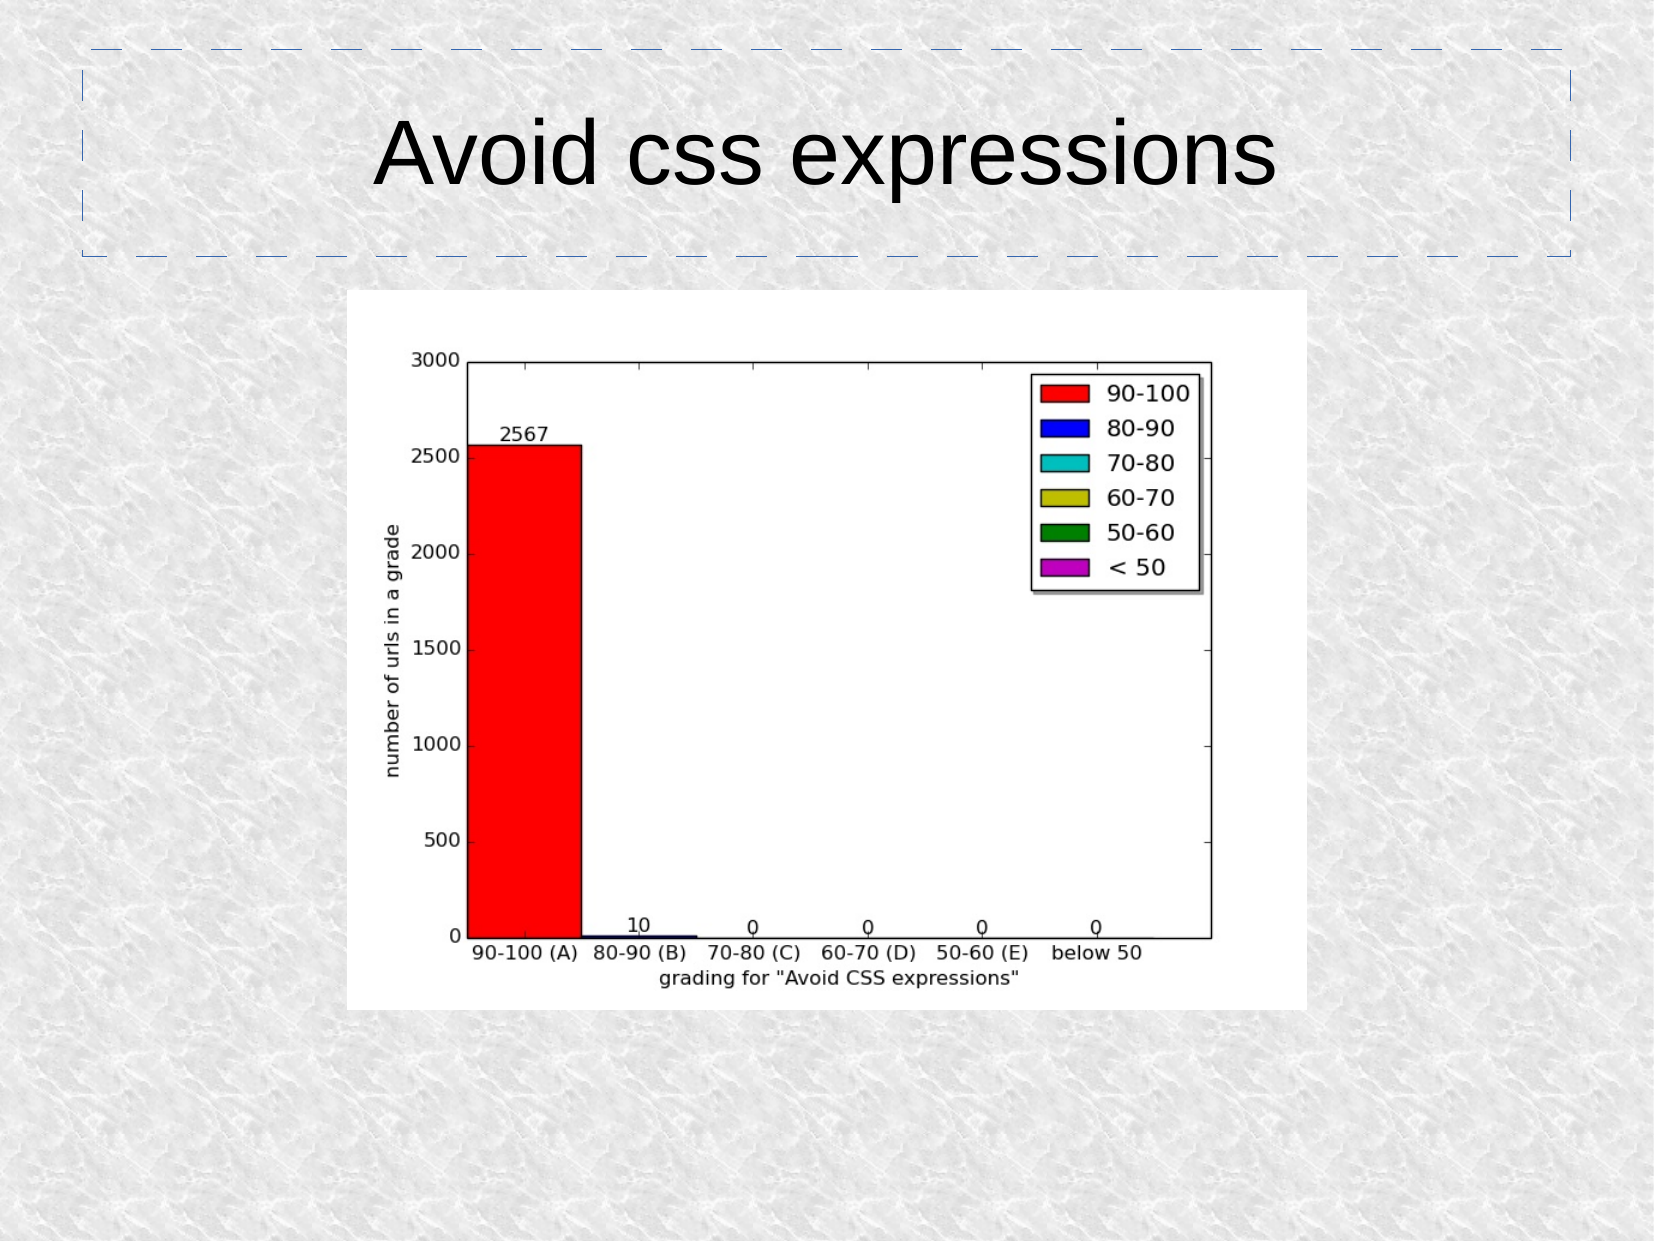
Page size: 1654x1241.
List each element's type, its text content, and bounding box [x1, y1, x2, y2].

picture [0, 0, 1654, 1241]
title Avoid css expressions [82, 49, 1571, 257]
